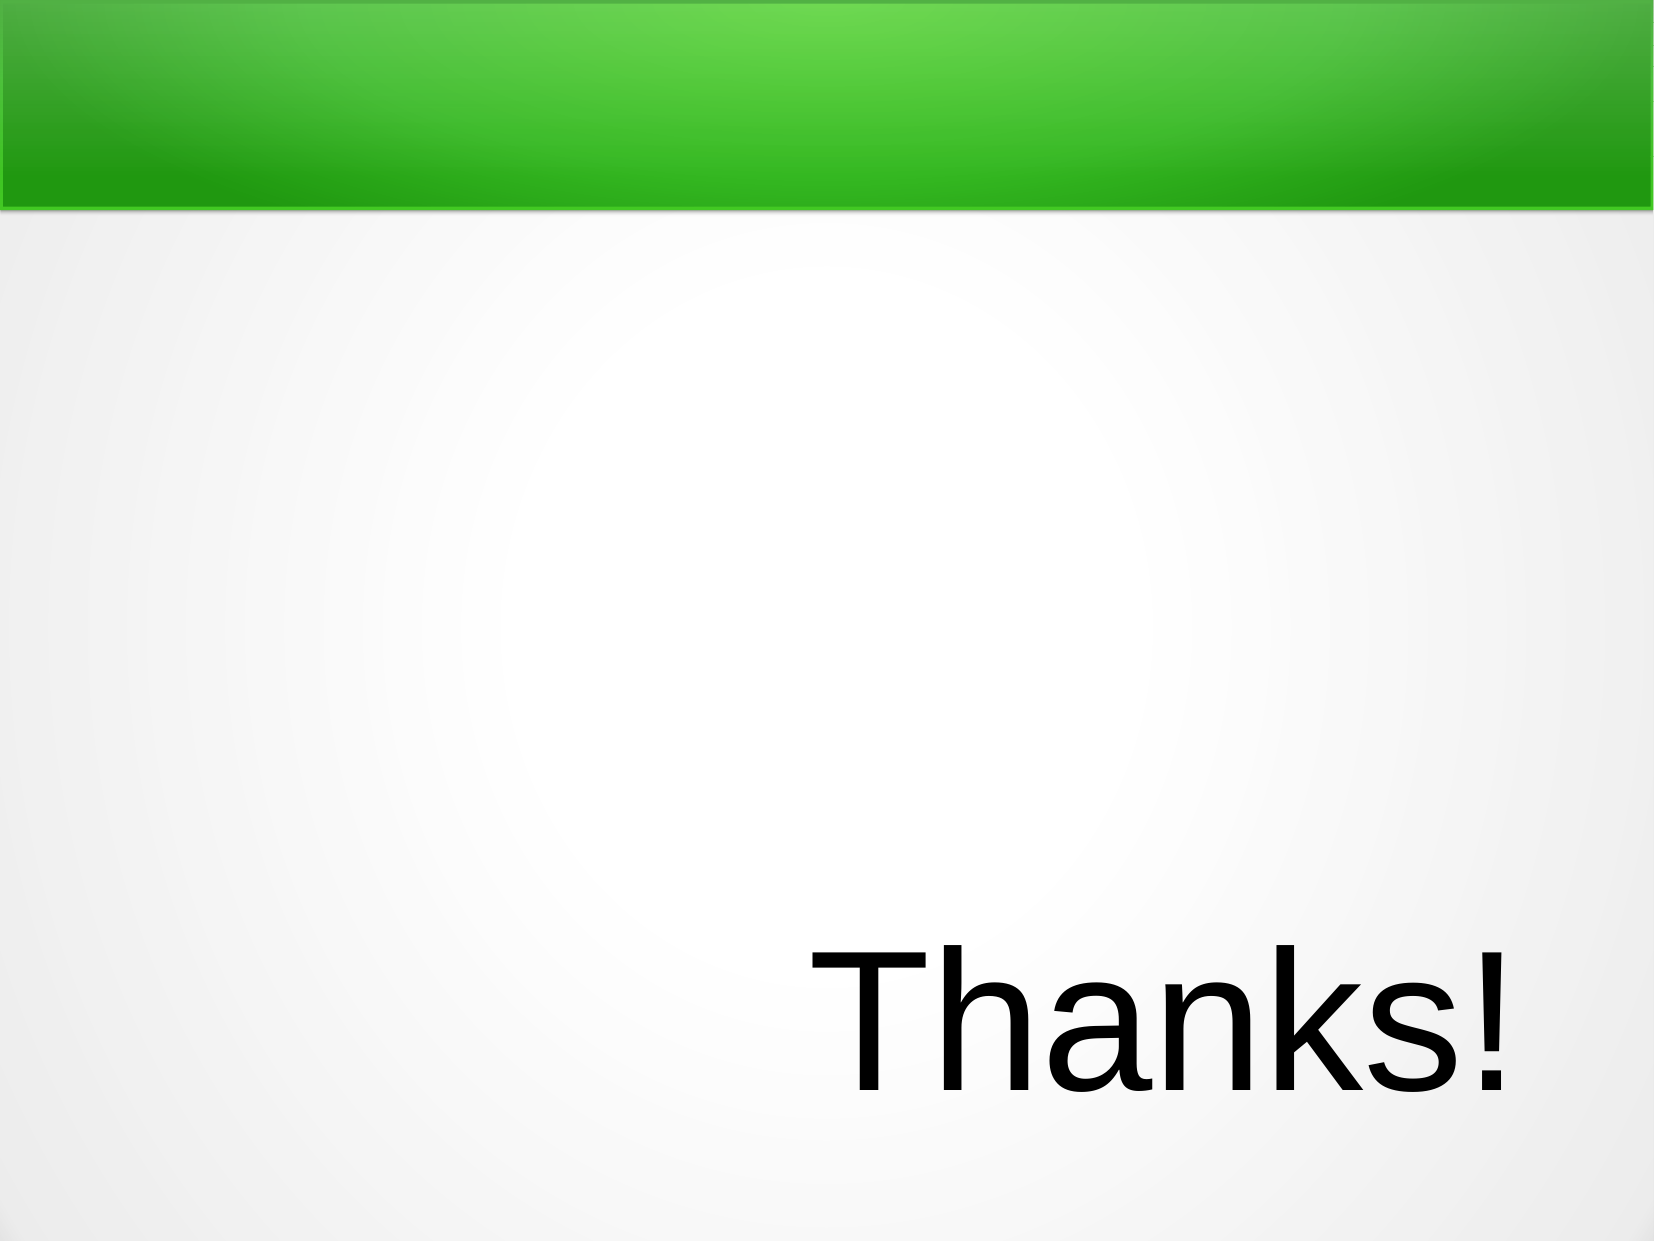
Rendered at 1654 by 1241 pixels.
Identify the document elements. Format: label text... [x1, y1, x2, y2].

subtitle Thanks! [420, 692, 1654, 1241]
